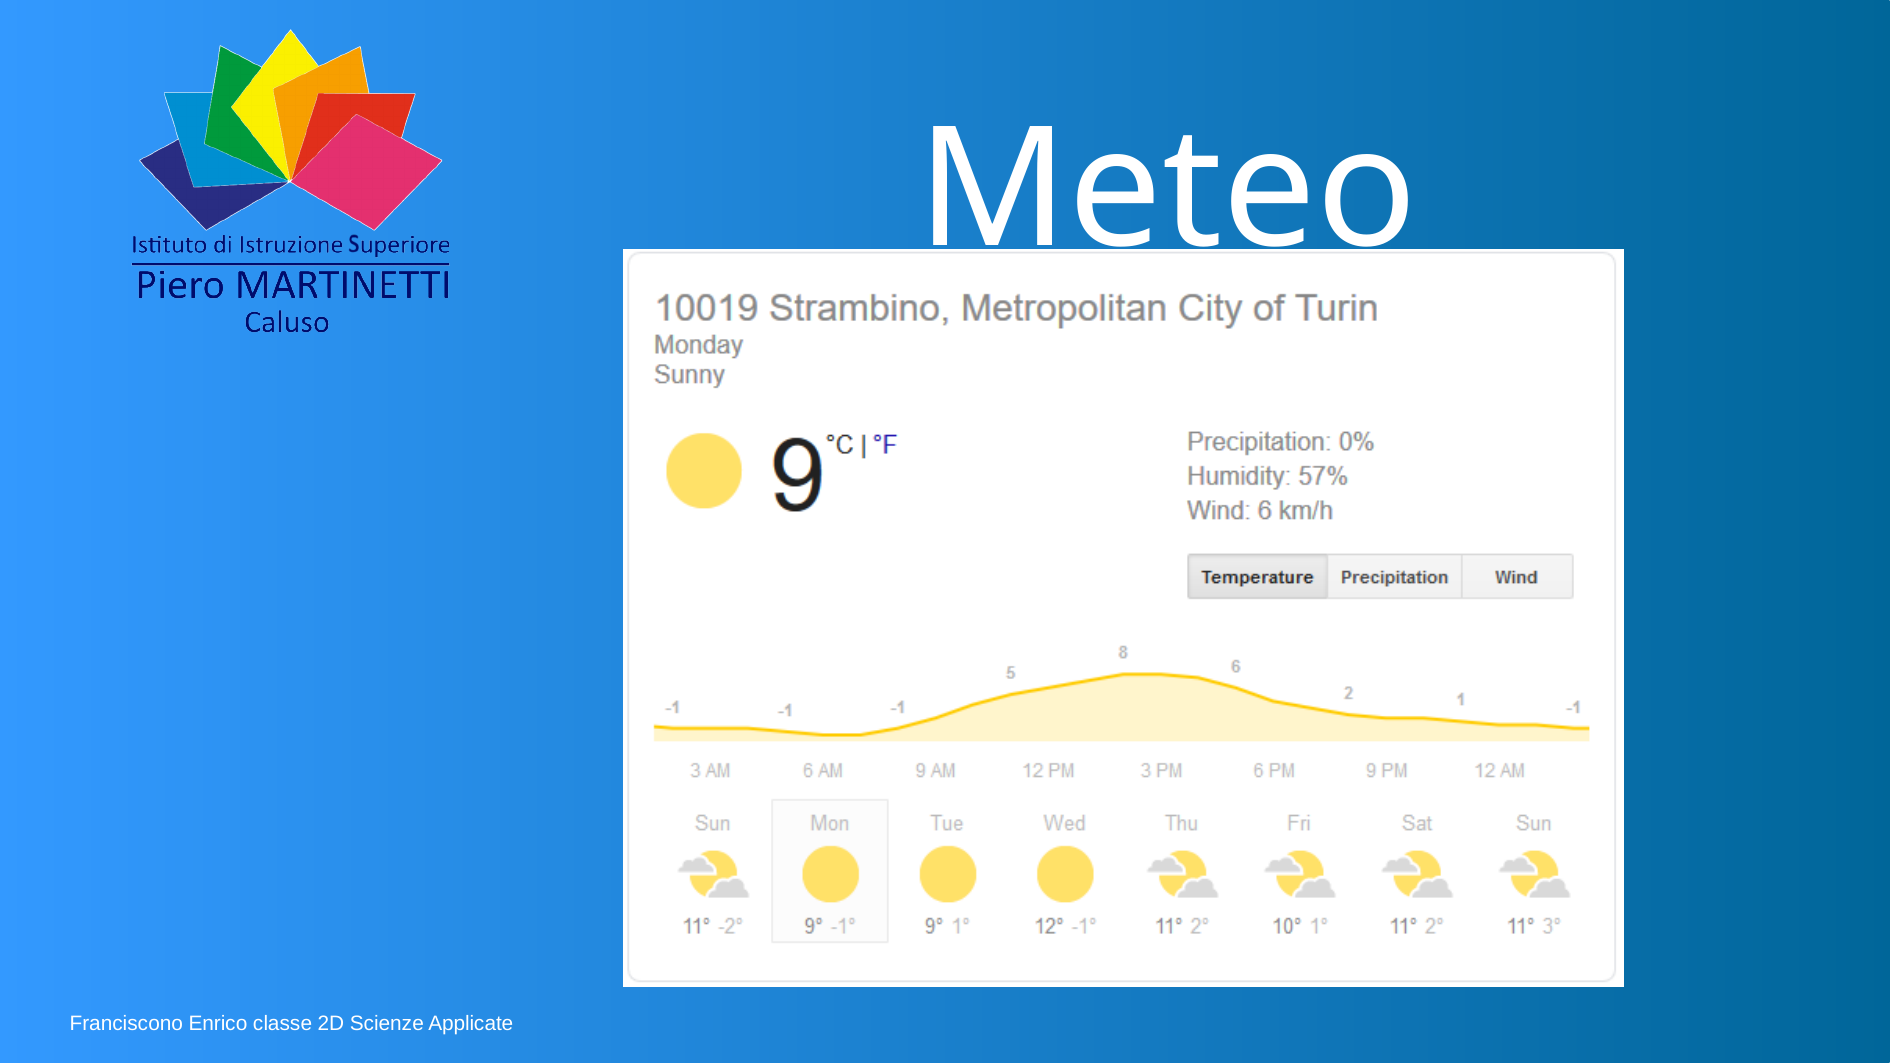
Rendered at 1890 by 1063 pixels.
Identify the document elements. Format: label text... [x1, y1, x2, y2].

picture [623, 249, 1624, 987]
picture [0, 23, 591, 355]
text_box Meteo [591, 59, 1760, 268]
text_box Franciscono Enrico classe 2D Scienze Applicate [54, 1004, 628, 1063]
